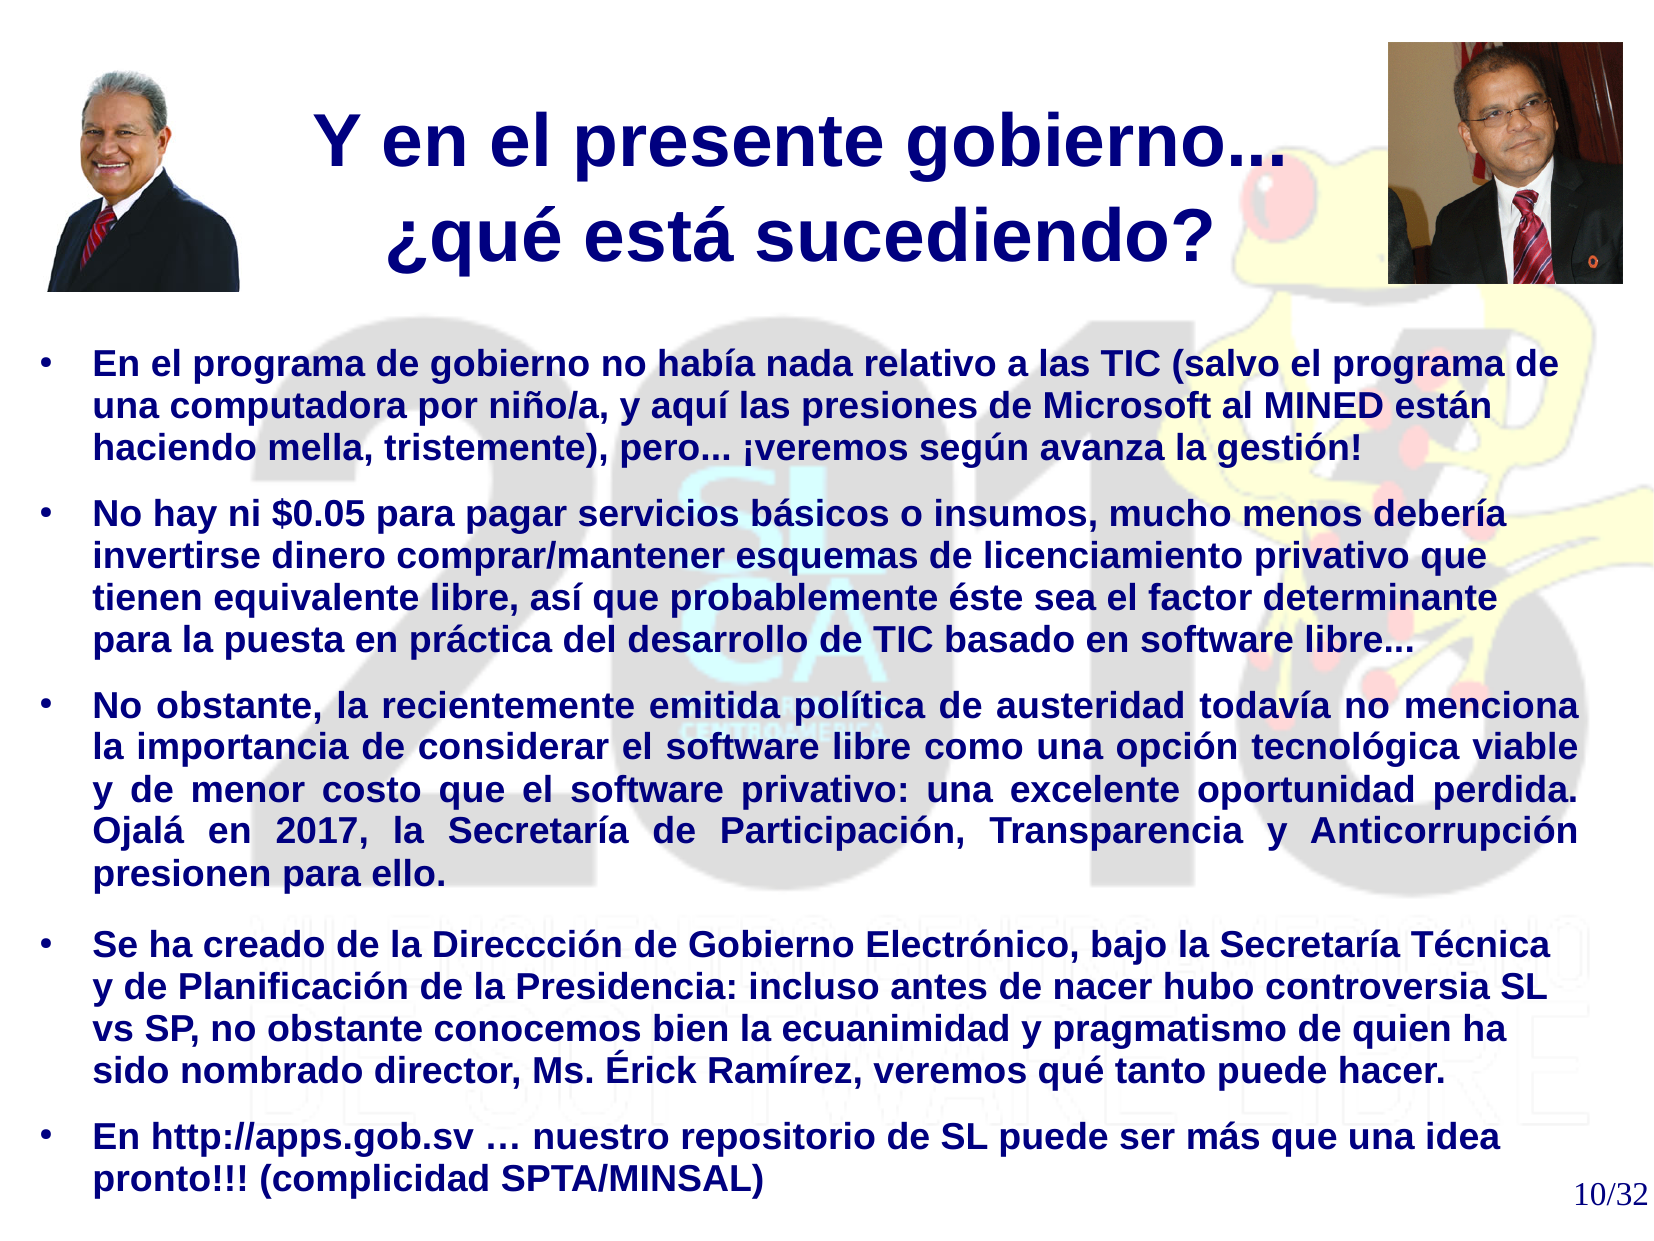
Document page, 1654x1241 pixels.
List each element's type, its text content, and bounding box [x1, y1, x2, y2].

picture [20, 62, 251, 293]
list Y en el presente gobierno... ¿qué está sucediendo? En el programa de gobierno no había nada relativo a las TIC (salvo el programa de una computadora por niño/a, y aquí las presiones de Microsoft al MINED están haciendo mella, tristemente), pero... ¡veremos según avanza la gestión! No hay ni $0.05 para pagar servicios básicos o insumos, mucho menos debería invertirse dinero comprar/mantener esquemas de licenciamiento privativo que tienen equivalente libre, así que probablemente éste sea el factor determinante para la puesta en práctica del desarrollo de TIC basado en software libre... No obstante, la recientemente emitida política de austeridad todavía no menciona la importancia de considerar el software libre como una opción tecnológica viable y de menor costo que el software privativo: una excelente oportunidad perdida. Ojalá en 2017, la Secretaría de Participación, Transparencia y Anticorrupción presionen para ello. Se ha creado de la Direccción de Gobierno Electrónico, bajo la Secretaría Técnica y de Planificación de la Presidencia: incluso antes de nacer hubo controversia SL vs SP, no obstante conocemos bien la ecuanimidad y pragmatismo de quien ha sido nombrado director, Ms. Érick Ramírez, veremos qué tanto puede hacer. En http://apps.gob.sv … nuestro repositorio de SL puede ser más que una idea pronto!!! (complicidad SPTA/MINSAL) [21, 98, 1580, 1059]
text_box <número>/32 [1322, 1175, 1650, 1240]
picture [1388, 42, 1623, 284]
